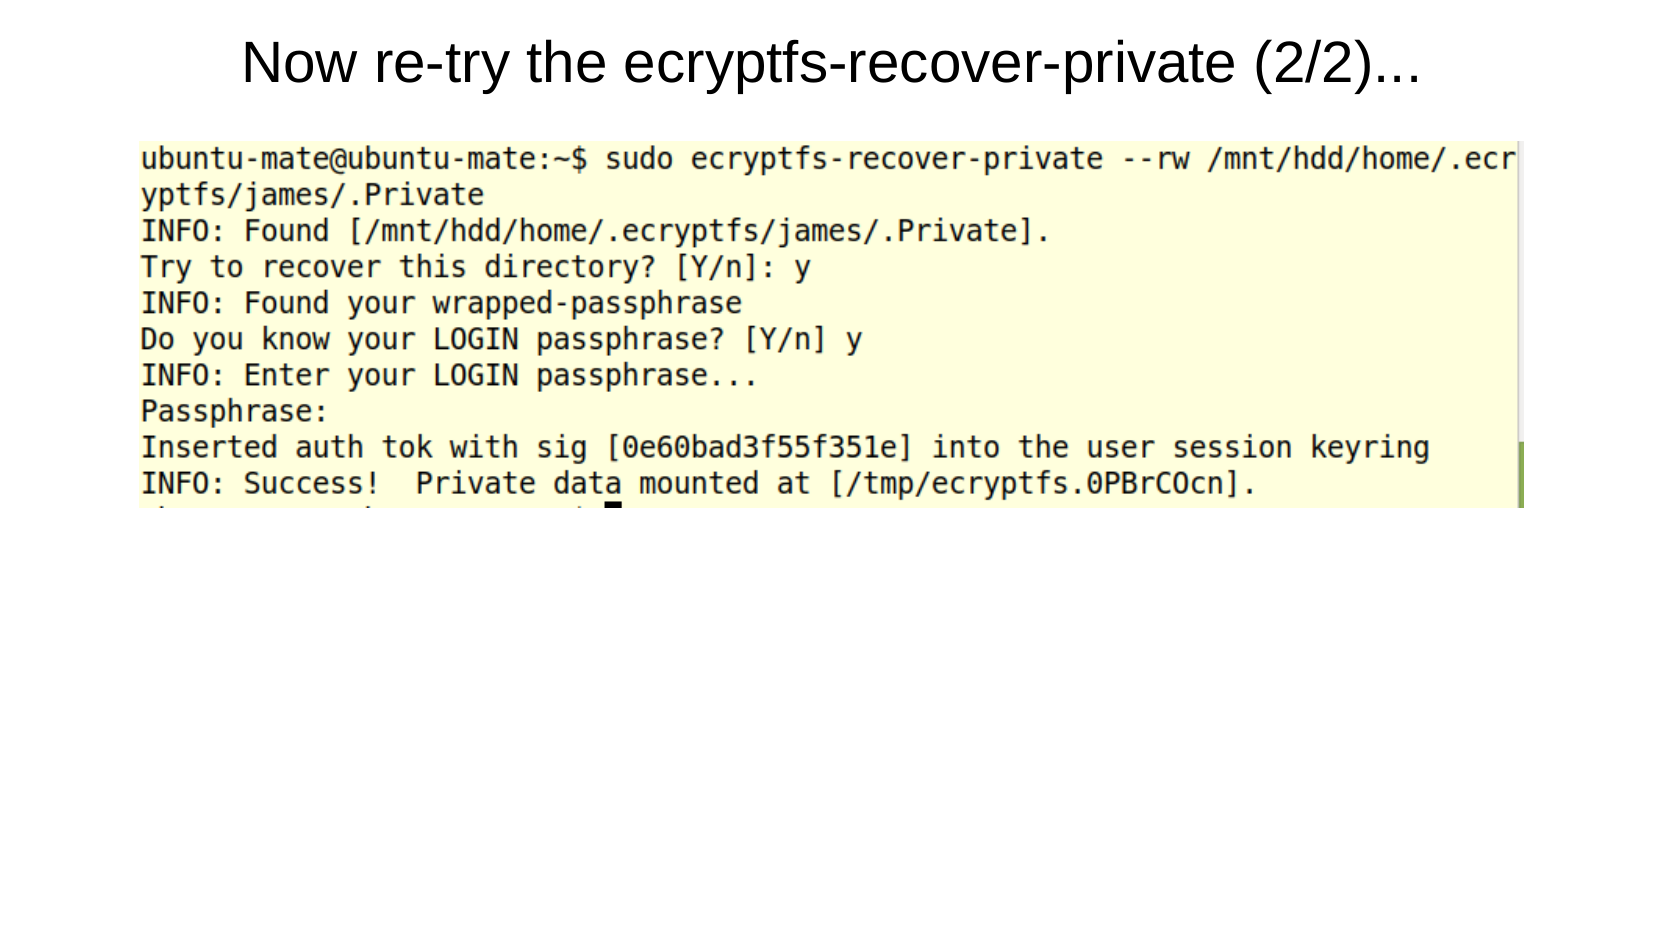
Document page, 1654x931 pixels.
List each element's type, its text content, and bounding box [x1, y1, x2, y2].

title Now re-try the ecryptfs-recover-private (2/2)... [0, 17, 1630, 107]
picture [139, 141, 1524, 508]
